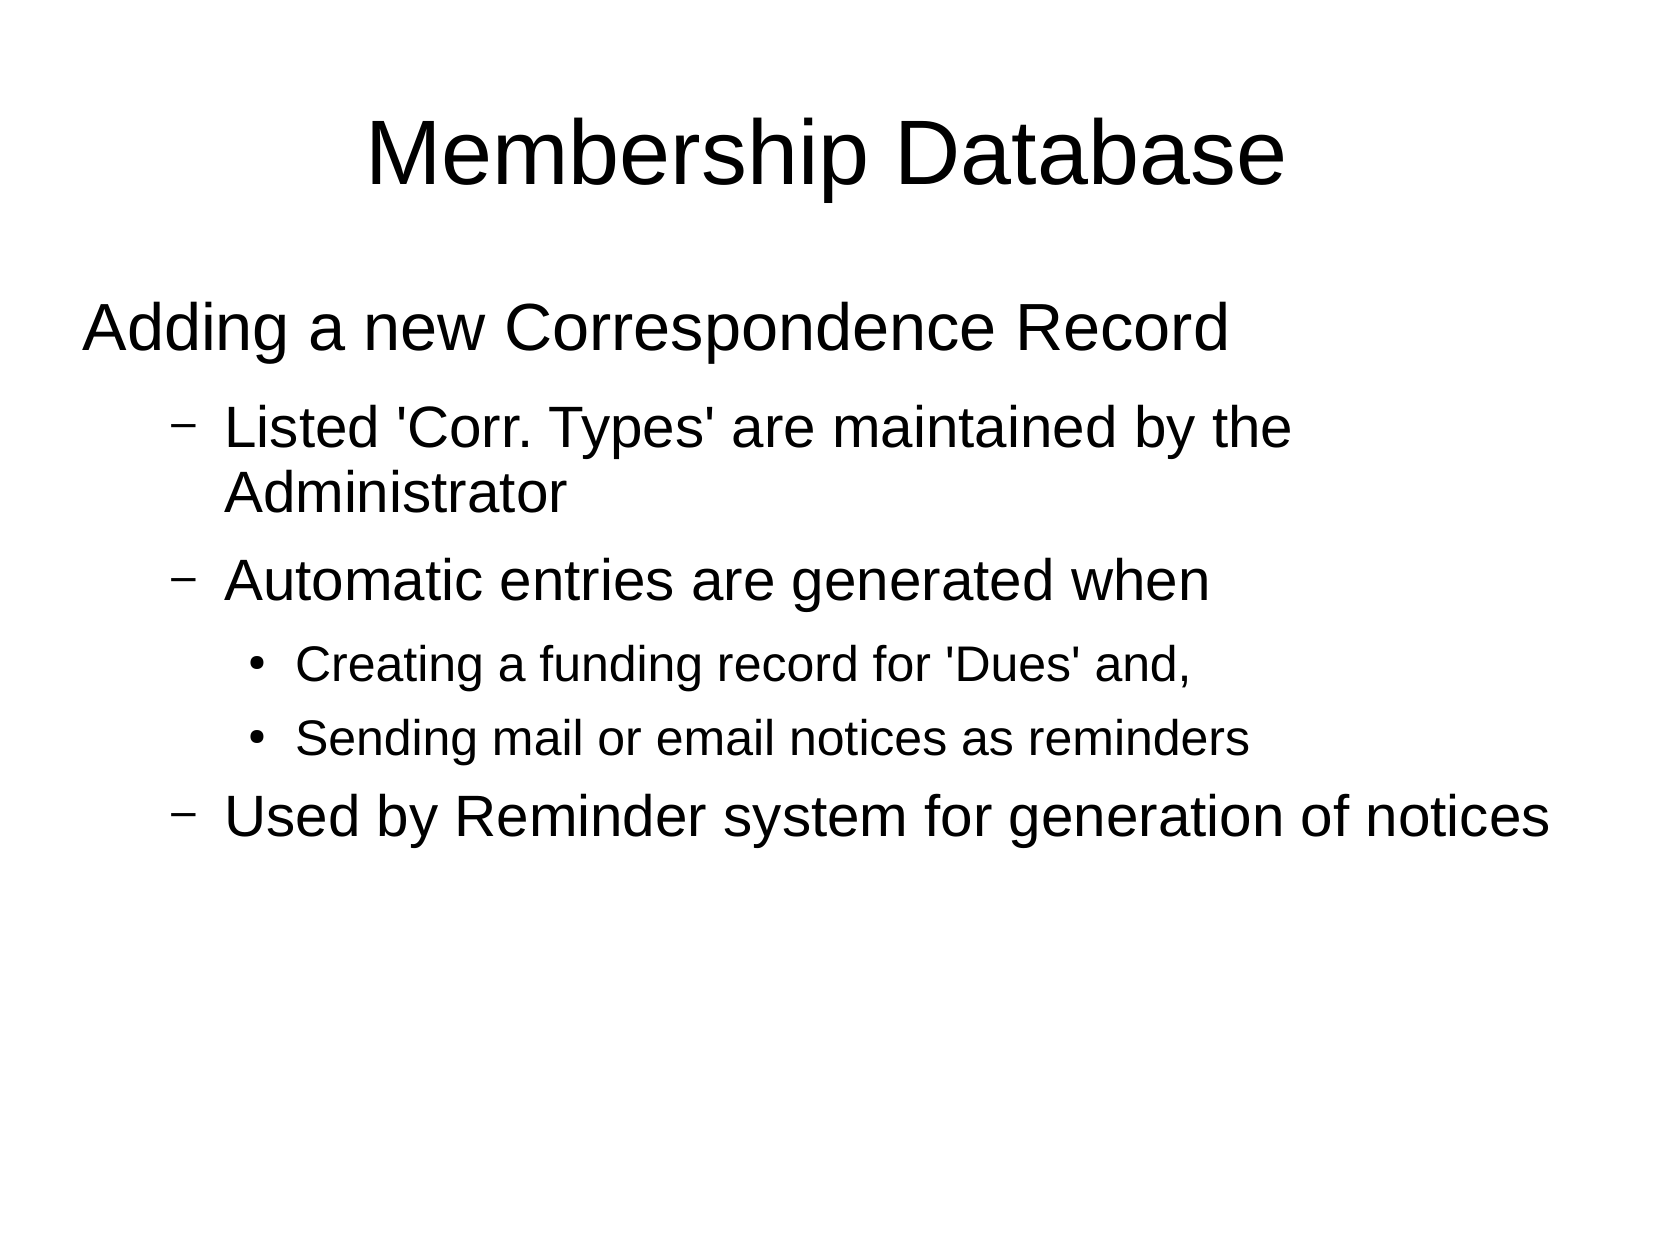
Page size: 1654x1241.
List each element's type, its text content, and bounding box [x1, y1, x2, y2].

title Membership Database [82, 49, 1571, 257]
list Adding a new Correspondence Record Listed 'Corr. Types' are maintained by the Administrator Automatic entries are generated when Creating a funding record for 'Dues' and, Sending mail or email notices as reminders Used by Reminder system for generation of notices [82, 290, 1571, 1010]
